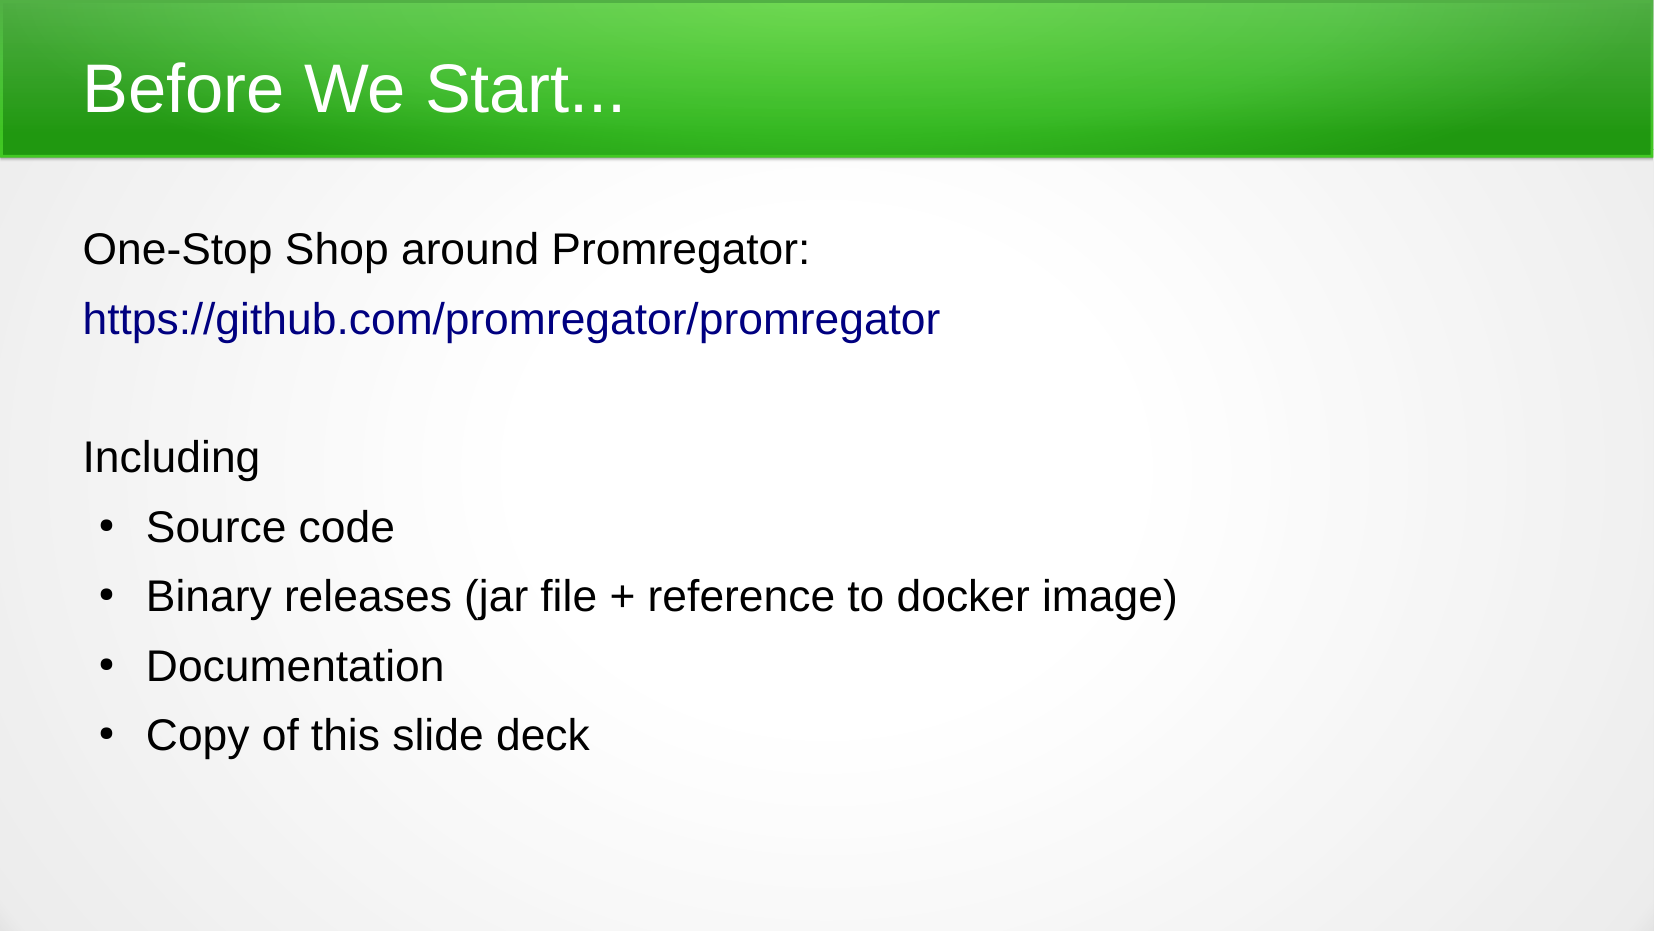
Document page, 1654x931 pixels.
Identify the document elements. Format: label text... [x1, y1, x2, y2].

list One-Stop Shop around Promregator: https://github.com/promregator/promregator Including Source code Binary releases (jar file + reference to docker image) Documentation Copy of this slide deck [82, 224, 1571, 764]
title Before We Start... [82, 35, 1571, 142]
